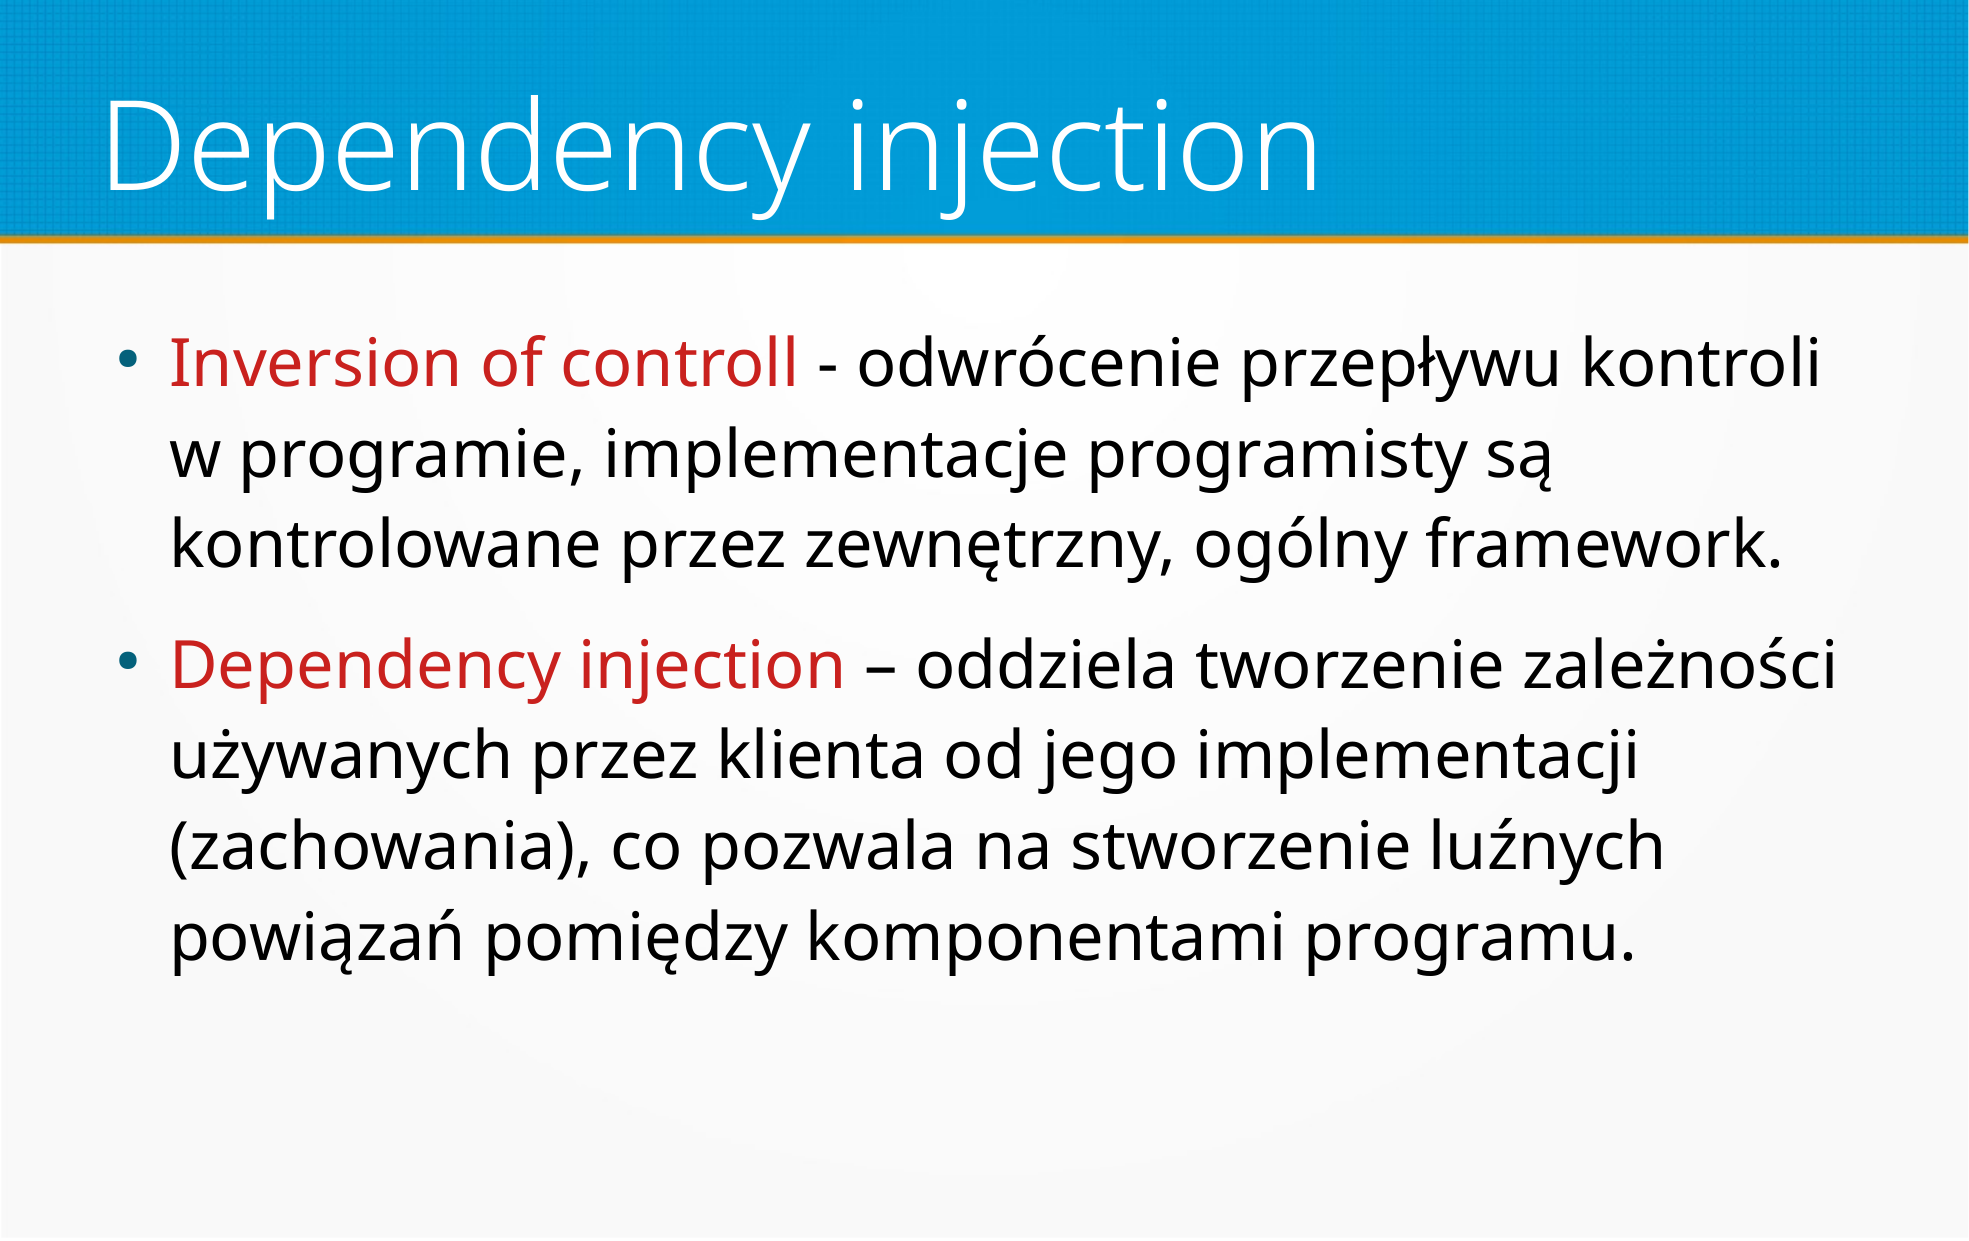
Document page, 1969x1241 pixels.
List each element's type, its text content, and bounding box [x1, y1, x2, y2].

title Dependency injection [98, 19, 1870, 227]
picture [0, 233, 1969, 1241]
list Inversion of controll - odwrócenie przepływu kontroli w programie, implementacje programisty są kontrolowane przez zewnętrzny, ogólny framework. Dependency injection – oddziela tworzenie zależności używanych przez klienta od jego implementacji (zachowania), co pozwala na stworzenie luźnych powiązań pomiędzy komponentami programu. [98, 315, 1861, 1081]
